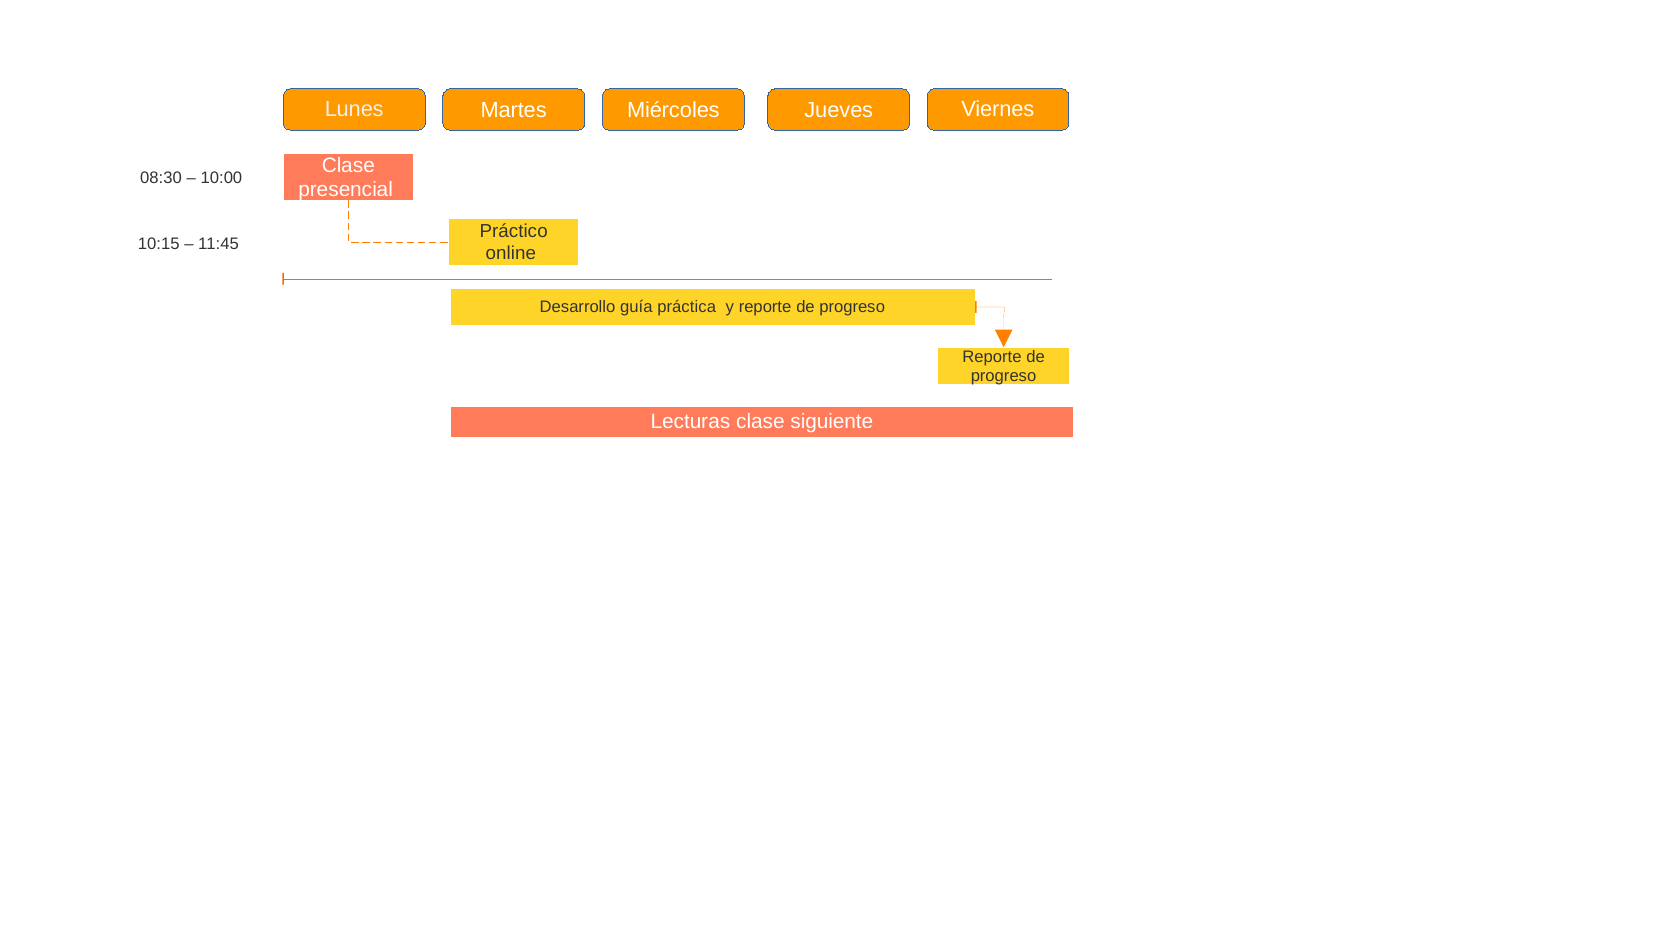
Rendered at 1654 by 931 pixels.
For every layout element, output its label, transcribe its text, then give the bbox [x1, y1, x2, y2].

text_box Lunes [283, 88, 426, 131]
text_box Jueves [767, 88, 910, 131]
text_box 10:15 – 11:45 [106, 218, 277, 266]
text_box Clase presencial [283, 153, 414, 201]
text_box Desarrollo guía práctica y reporte de progreso [450, 288, 976, 326]
text_box Lecturas clase siguiente [450, 406, 1074, 438]
text_box Práctico online [448, 218, 579, 266]
text_box 08:30 – 10:00 [106, 153, 277, 201]
text_box Martes [442, 88, 585, 131]
text_box Viernes [927, 88, 1069, 131]
text_box Miércoles [602, 88, 745, 131]
